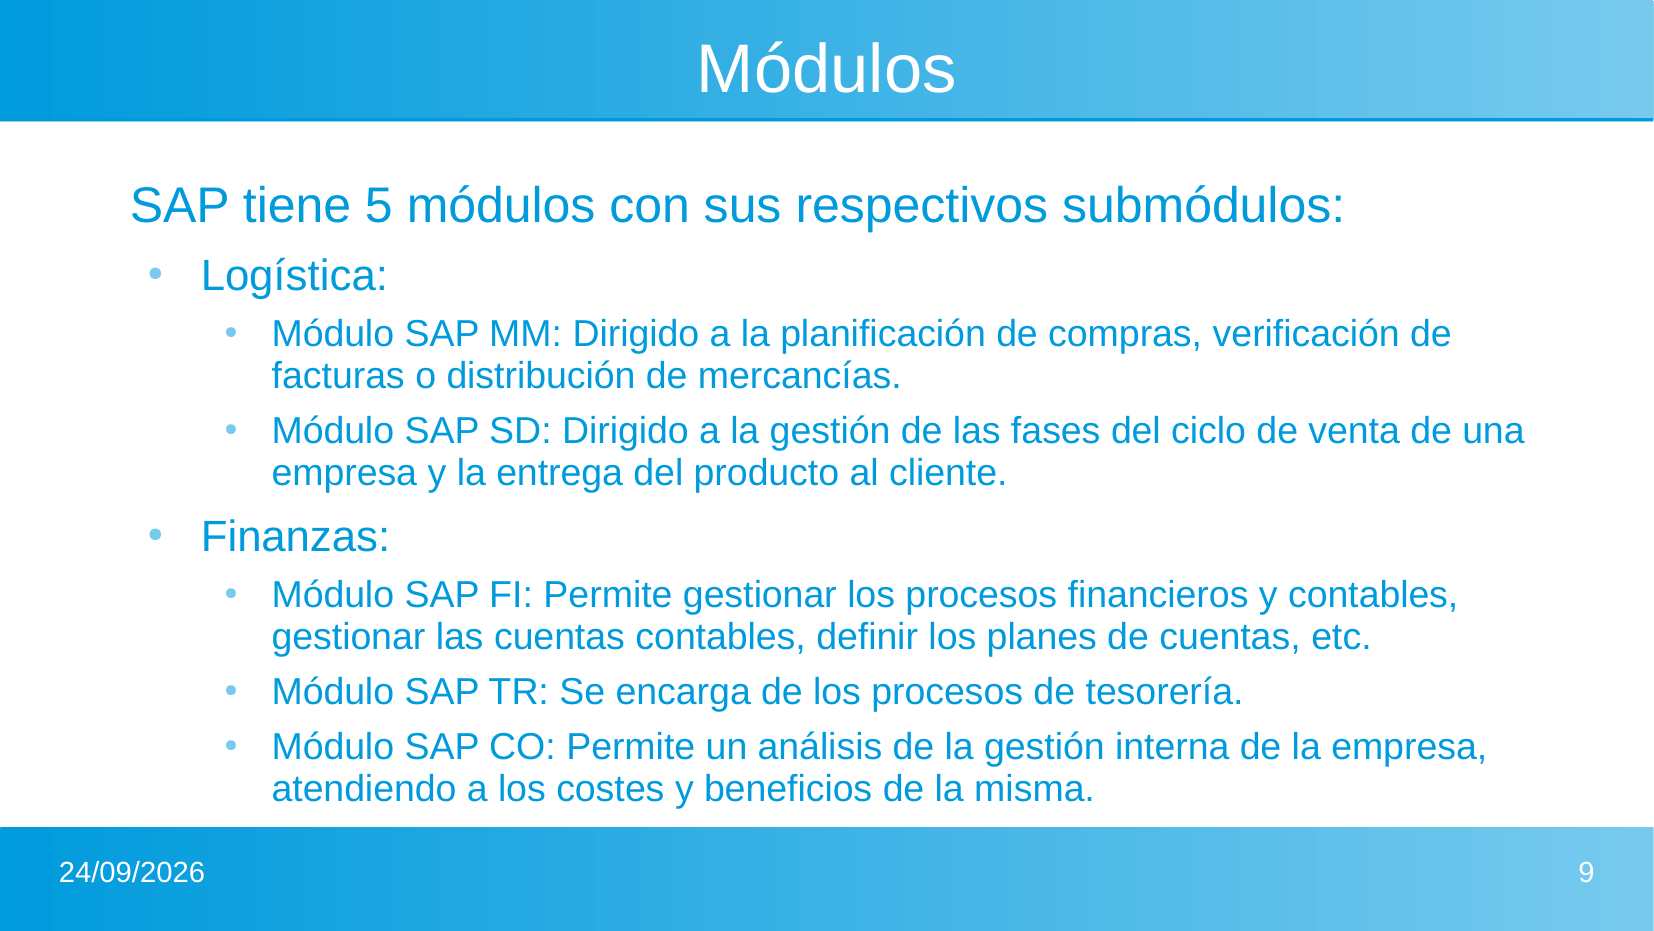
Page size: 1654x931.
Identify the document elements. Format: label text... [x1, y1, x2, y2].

list SAP tiene 5 módulos con sus respectivos submódulos: Logística: Módulo SAP MM: Dirigido a la planificación de compras, verificación de facturas o distribución de mercancías. Módulo SAP SD: Dirigido a la gestión de las fases del ciclo de venta de una empresa y la entrega del producto al cliente. Finanzas: Módulo SAP FI: Permite gestionar los procesos financieros y contables, gestionar las cuentas contables, definir los planes de cuentas, etc. Módulo SAP TR: Se encarga de los procesos de tesorería. Módulo SAP CO: Permite un análisis de la gestión interna de la empresa, atendiendo a los costes y beneficios de la misma. [59, 177, 1595, 768]
title Módulos [59, 29, 1595, 108]
